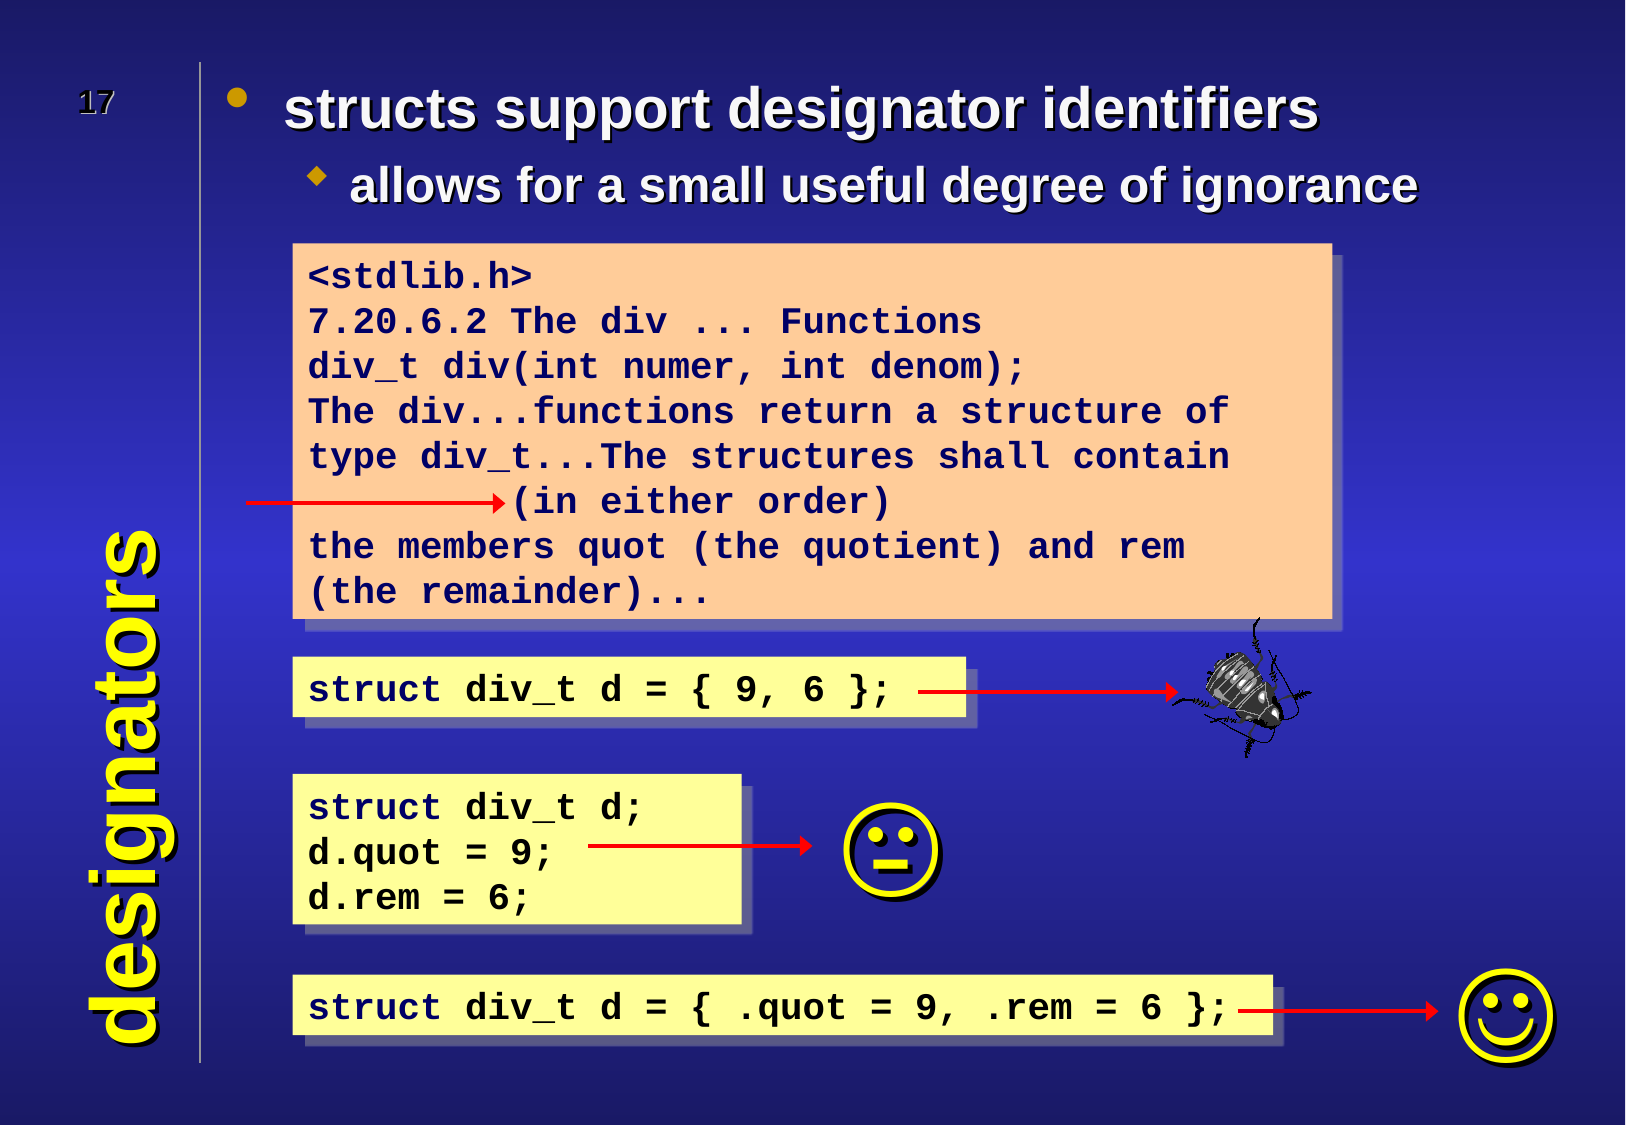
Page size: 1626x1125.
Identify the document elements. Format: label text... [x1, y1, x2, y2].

text_box  [1438, 928, 1626, 1095]
text_box [1206, 652, 1294, 727]
text_box  [824, 762, 1013, 929]
text_box [1194, 698, 1208, 706]
text_box [1248, 723, 1257, 738]
text_box struct div_t d = { .quot = 9, .rem = 6 }; [292, 974, 1274, 1036]
text_box struct div_t d = { 9, 6 }; [292, 656, 967, 718]
list structs support designator identifiers allows for a small useful degree of ignorance [212, 62, 1550, 1063]
text_box struct div_t d; d.quot = 9; d.rem = 6; [292, 773, 742, 925]
text_box <stdlib.h> 7.20.6.2 The div ... Functions div_t div(int numer, int denom); The div...functions return a structure of type div_t...The structures shall contain (in either order) the members quot (the quotient) and rem (the remainder)... [292, 243, 1333, 619]
title designators [50, 187, 188, 1063]
